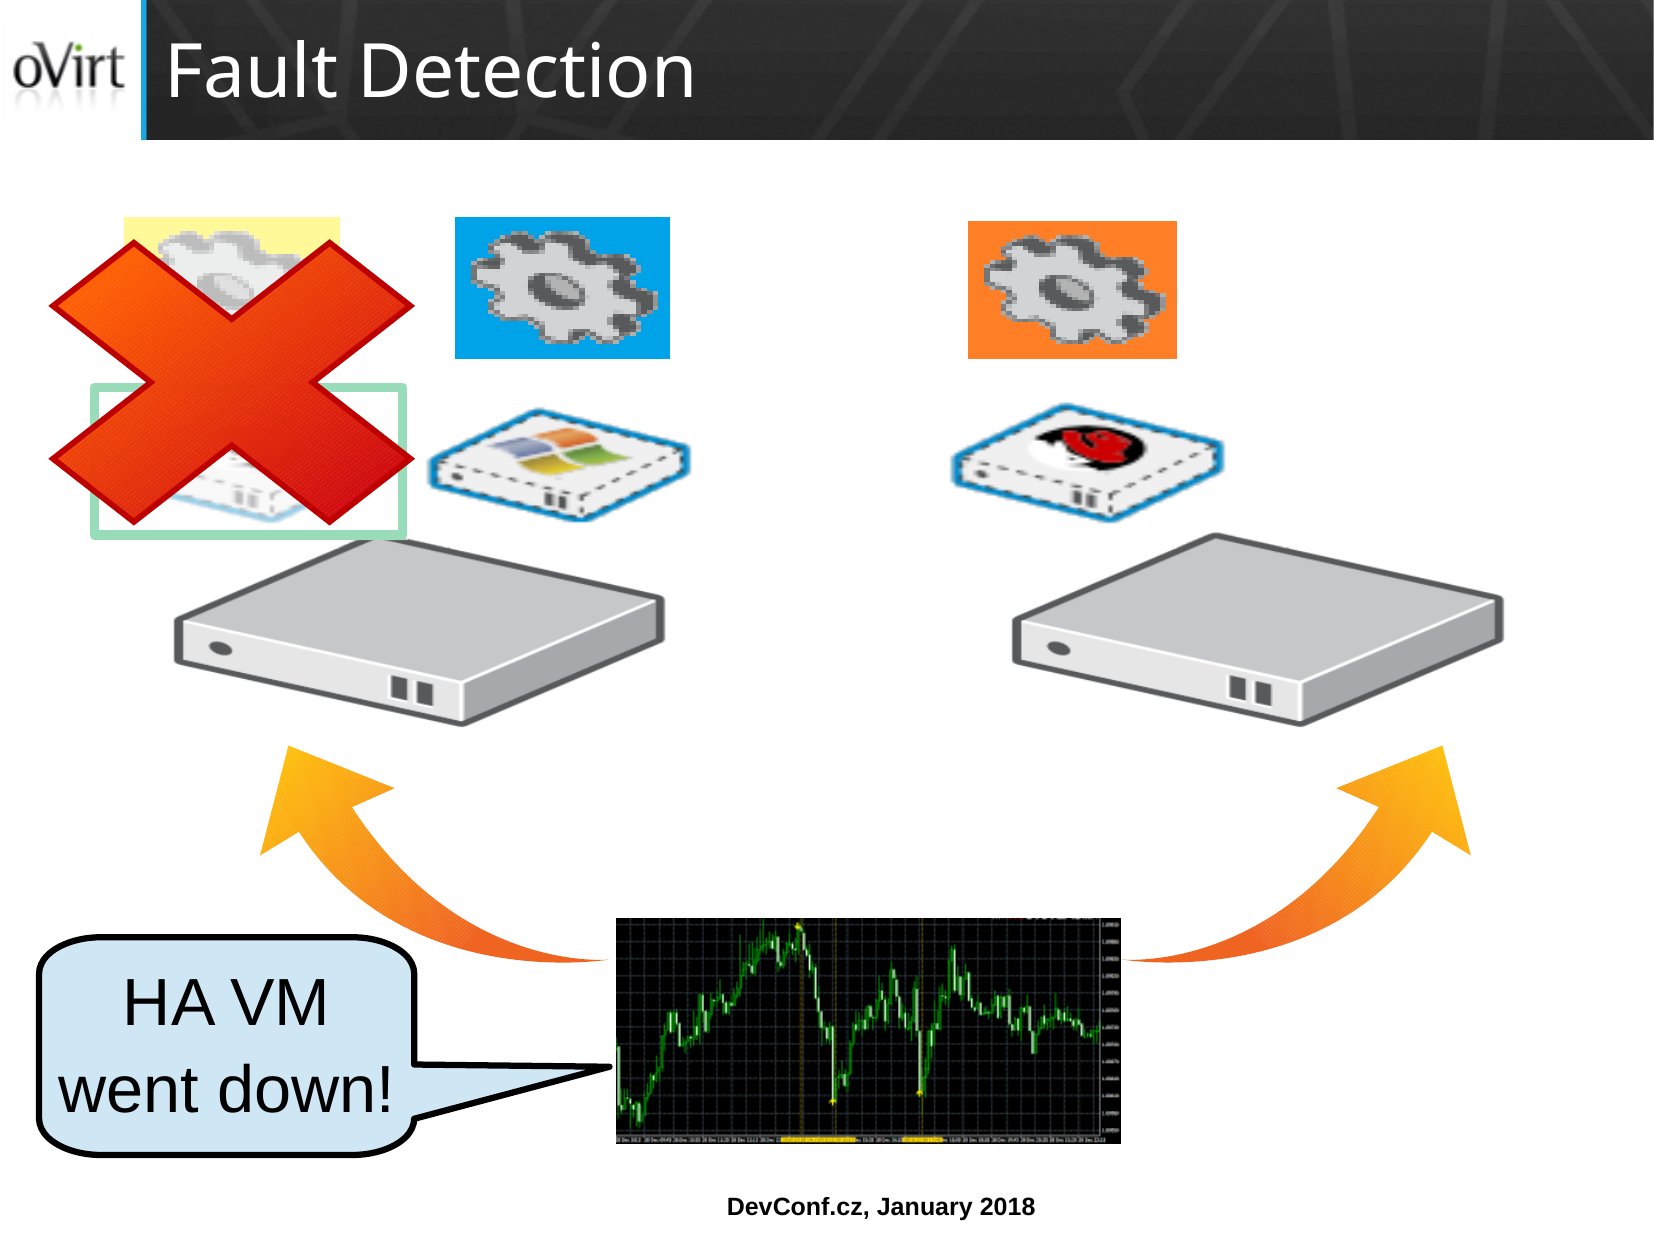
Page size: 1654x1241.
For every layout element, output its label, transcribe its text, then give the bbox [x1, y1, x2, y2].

text_box HA VM went down! [39, 937, 610, 1156]
picture [472, 232, 657, 343]
picture [937, 391, 1564, 740]
picture [0, 0, 1654, 740]
title Fault Detection [164, 11, 1653, 126]
picture [616, 742, 1475, 1144]
picture [256, 742, 612, 969]
picture [968, 221, 1177, 359]
